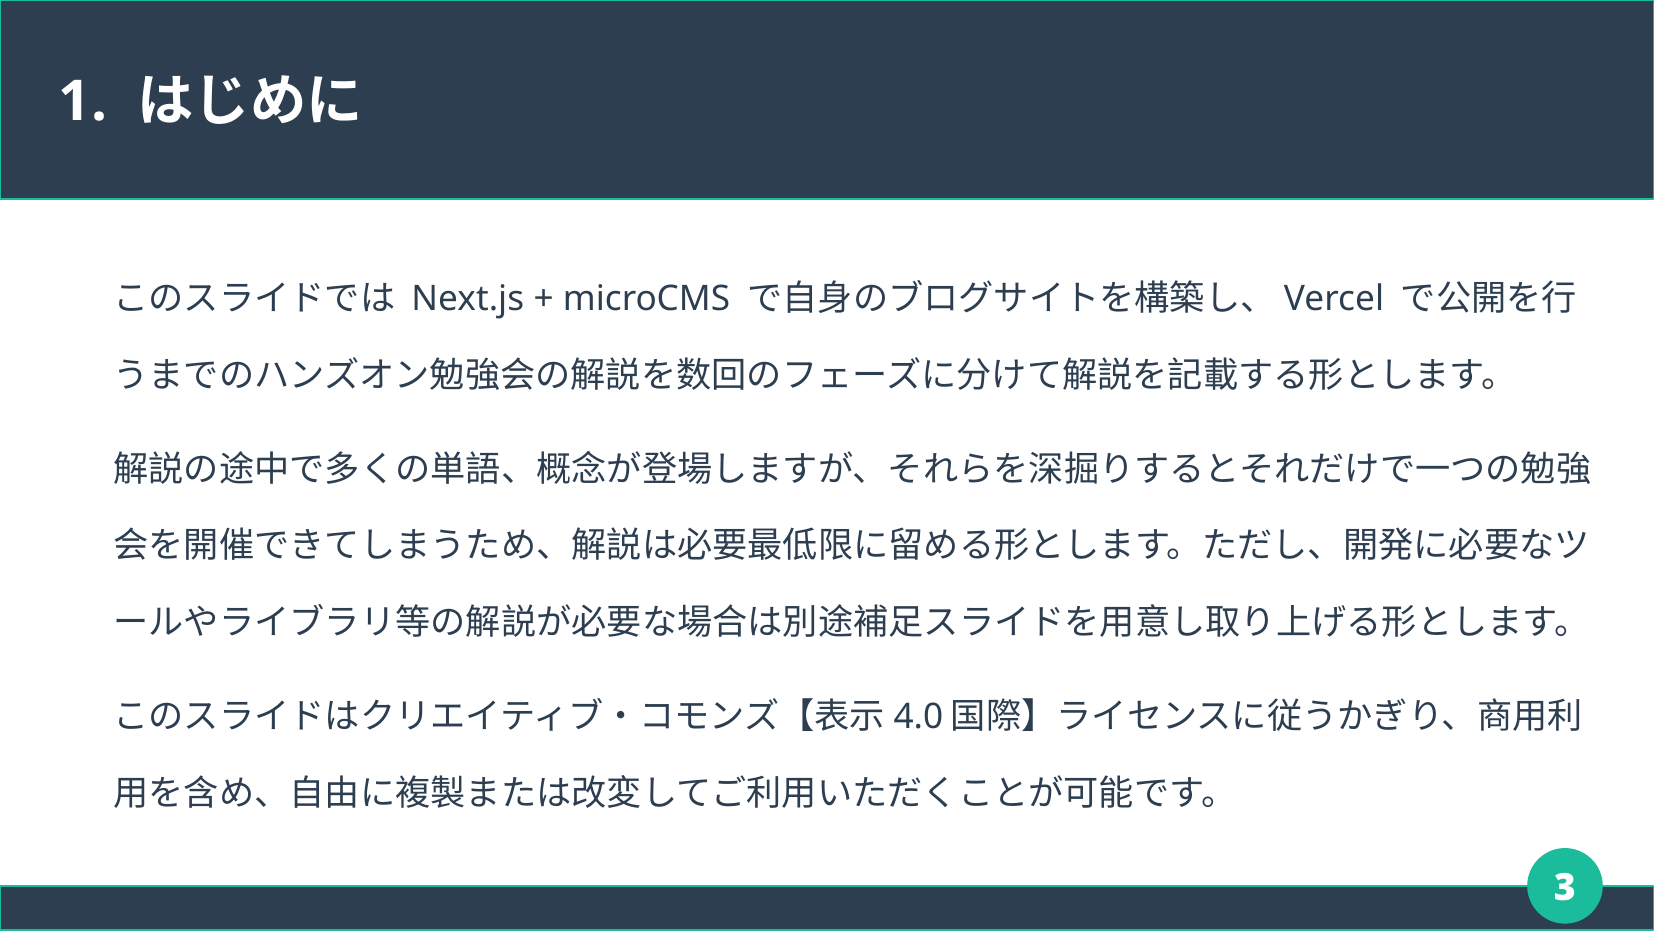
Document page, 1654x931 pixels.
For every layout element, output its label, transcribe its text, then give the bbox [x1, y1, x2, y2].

list このスライドでは Next.js + microCMS で自身のブログサイトを構築し、Vercel で公開を行うまでのハンズオン勉強会の解説を数回のフェーズに分けて解説を記載する形とします。 解説の途中で多くの単語、概念が登場しますが、それらを深掘りするとそれだけで一つの勉強会を開催できてしまうため、解説は必要最低限に留める形とします。ただし、開発に必要なツールやライブラリ等の解説が必要な場合は別途補足スライドを用意し取り上げる形とします。 このスライドはクリエイティブ・コモンズ【表示4.0国際】ライセンスに従うかぎり、商用利用を含め、自由に複製または改変してご利用いただくことが可能です。 [59, 243, 1595, 864]
title 1. はじめに [59, 37, 1595, 156]
